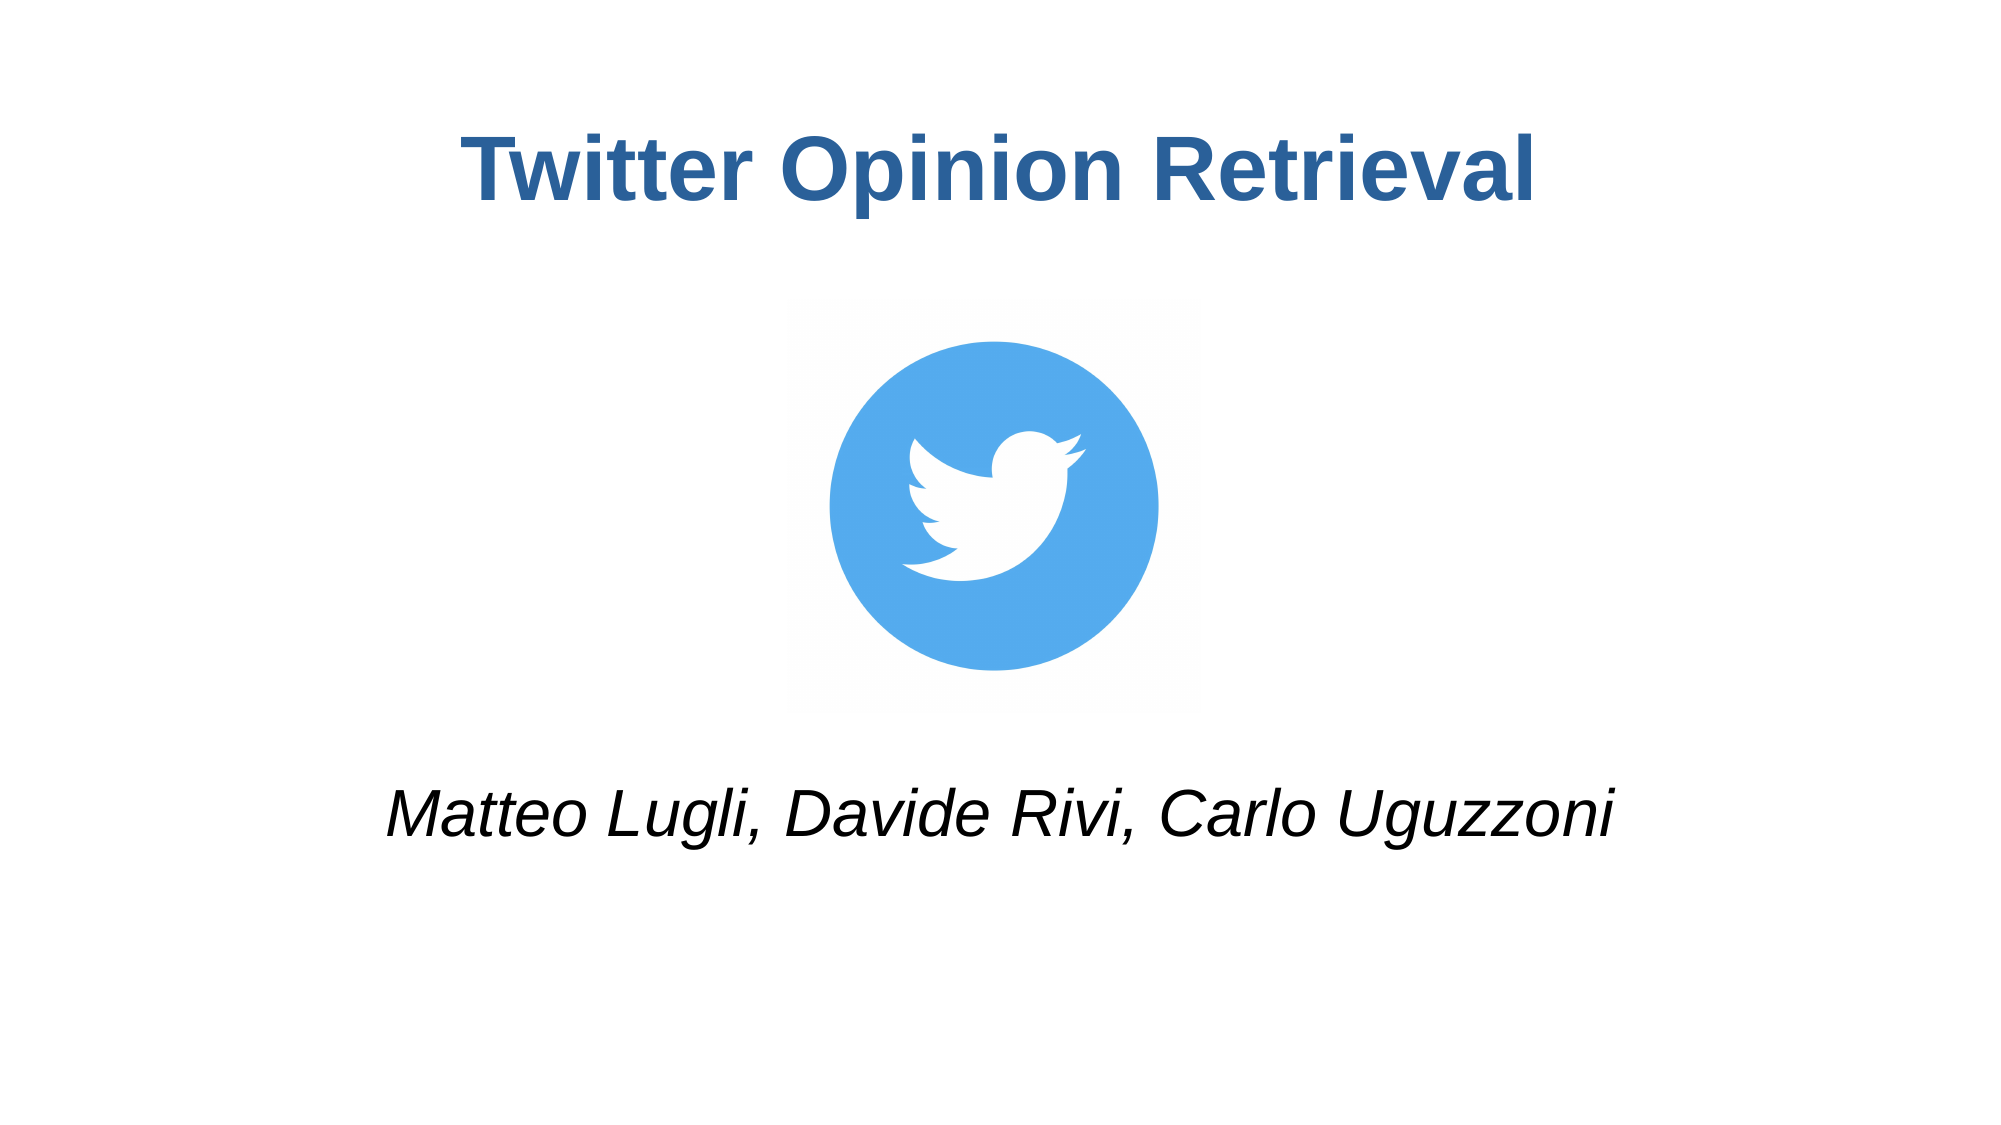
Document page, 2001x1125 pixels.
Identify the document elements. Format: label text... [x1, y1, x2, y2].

picture [787, 299, 1201, 713]
title Twitter Opinion Retrieval [137, 59, 1863, 252]
subtitle Matteo Lugli, Davide Rivi, Carlo Uguzzoni [99, 252, 1900, 926]
